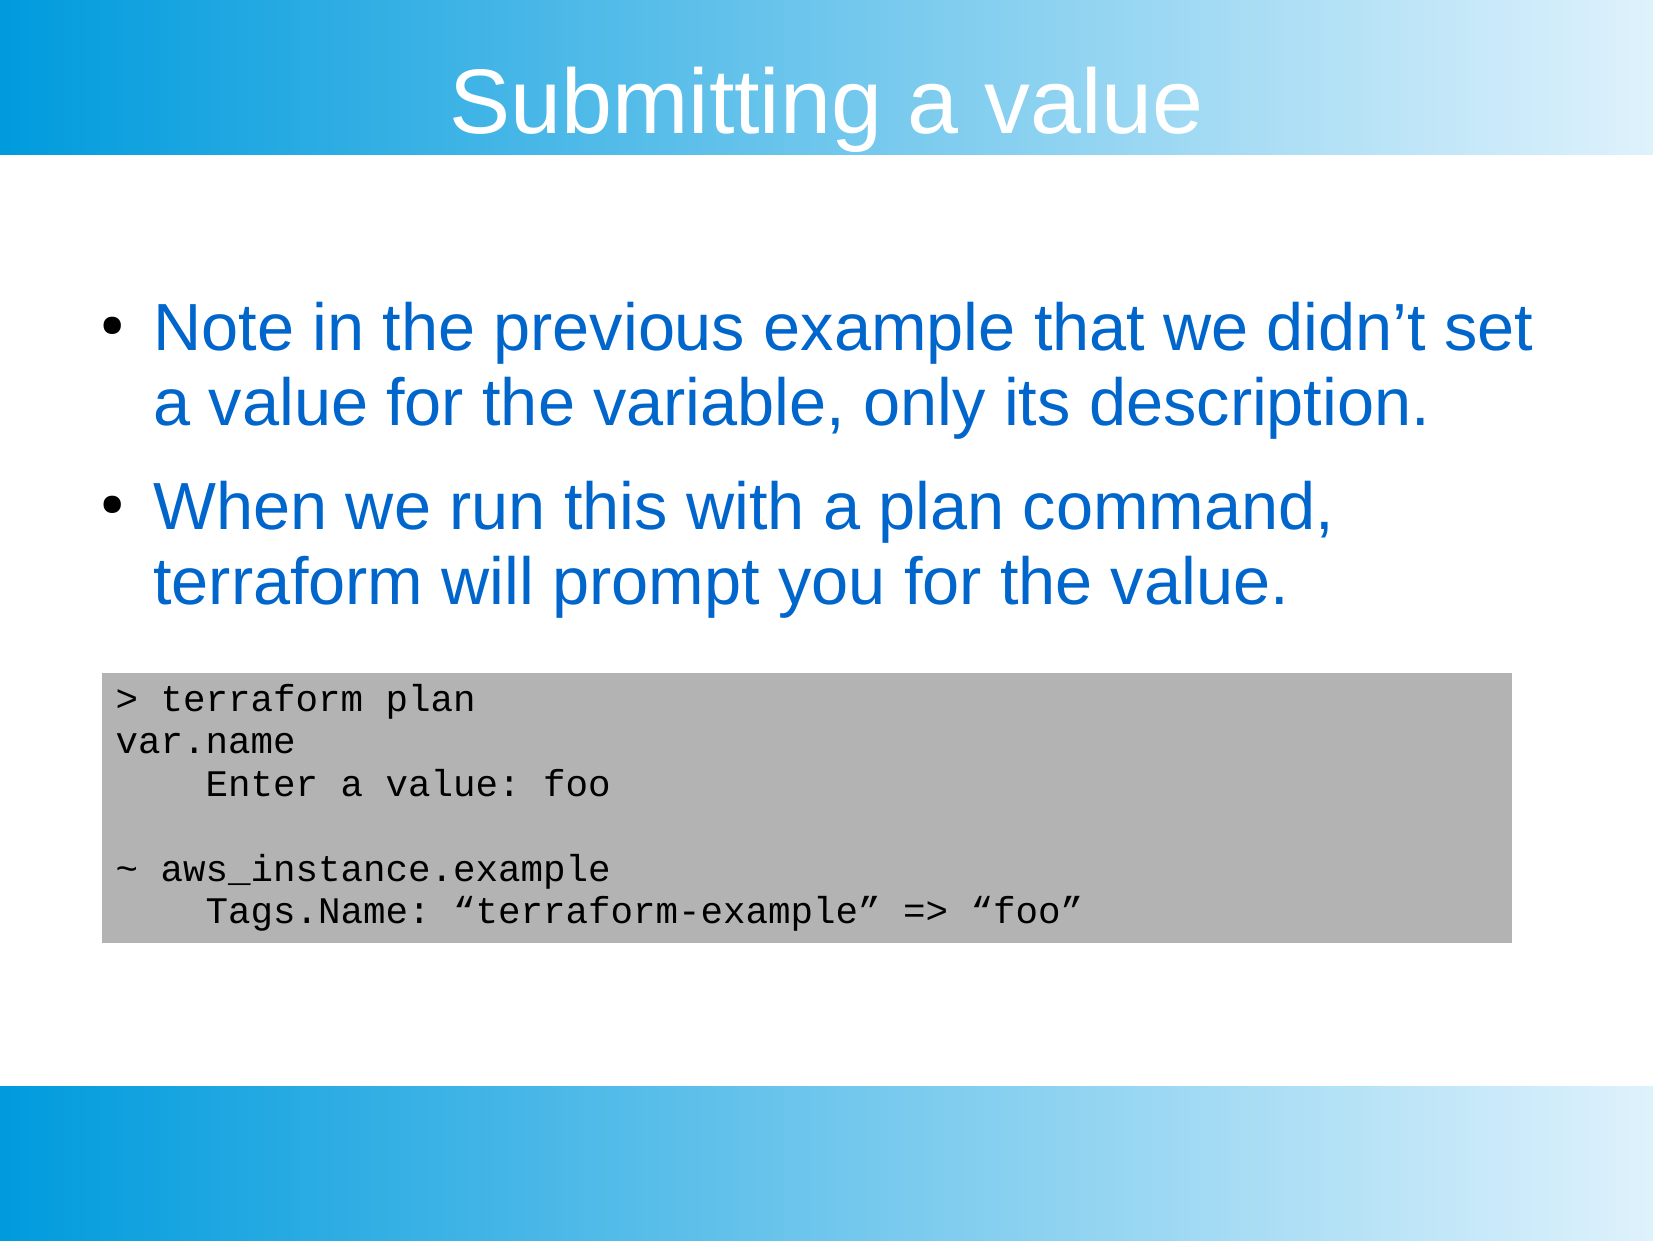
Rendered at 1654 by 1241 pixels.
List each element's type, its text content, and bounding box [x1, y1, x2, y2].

title Submitting a value [82, 49, 1571, 155]
table_header > terraform plan var.name Enter a value: foo ~ aws_instance.example Tags.Name: “terraform-example” => “foo” [102, 673, 1512, 943]
list Note in the previous example that we didn’t set a value for the variable, only its description. When we run this with a plan command, terraform will prompt you for the value. [82, 290, 1571, 1010]
